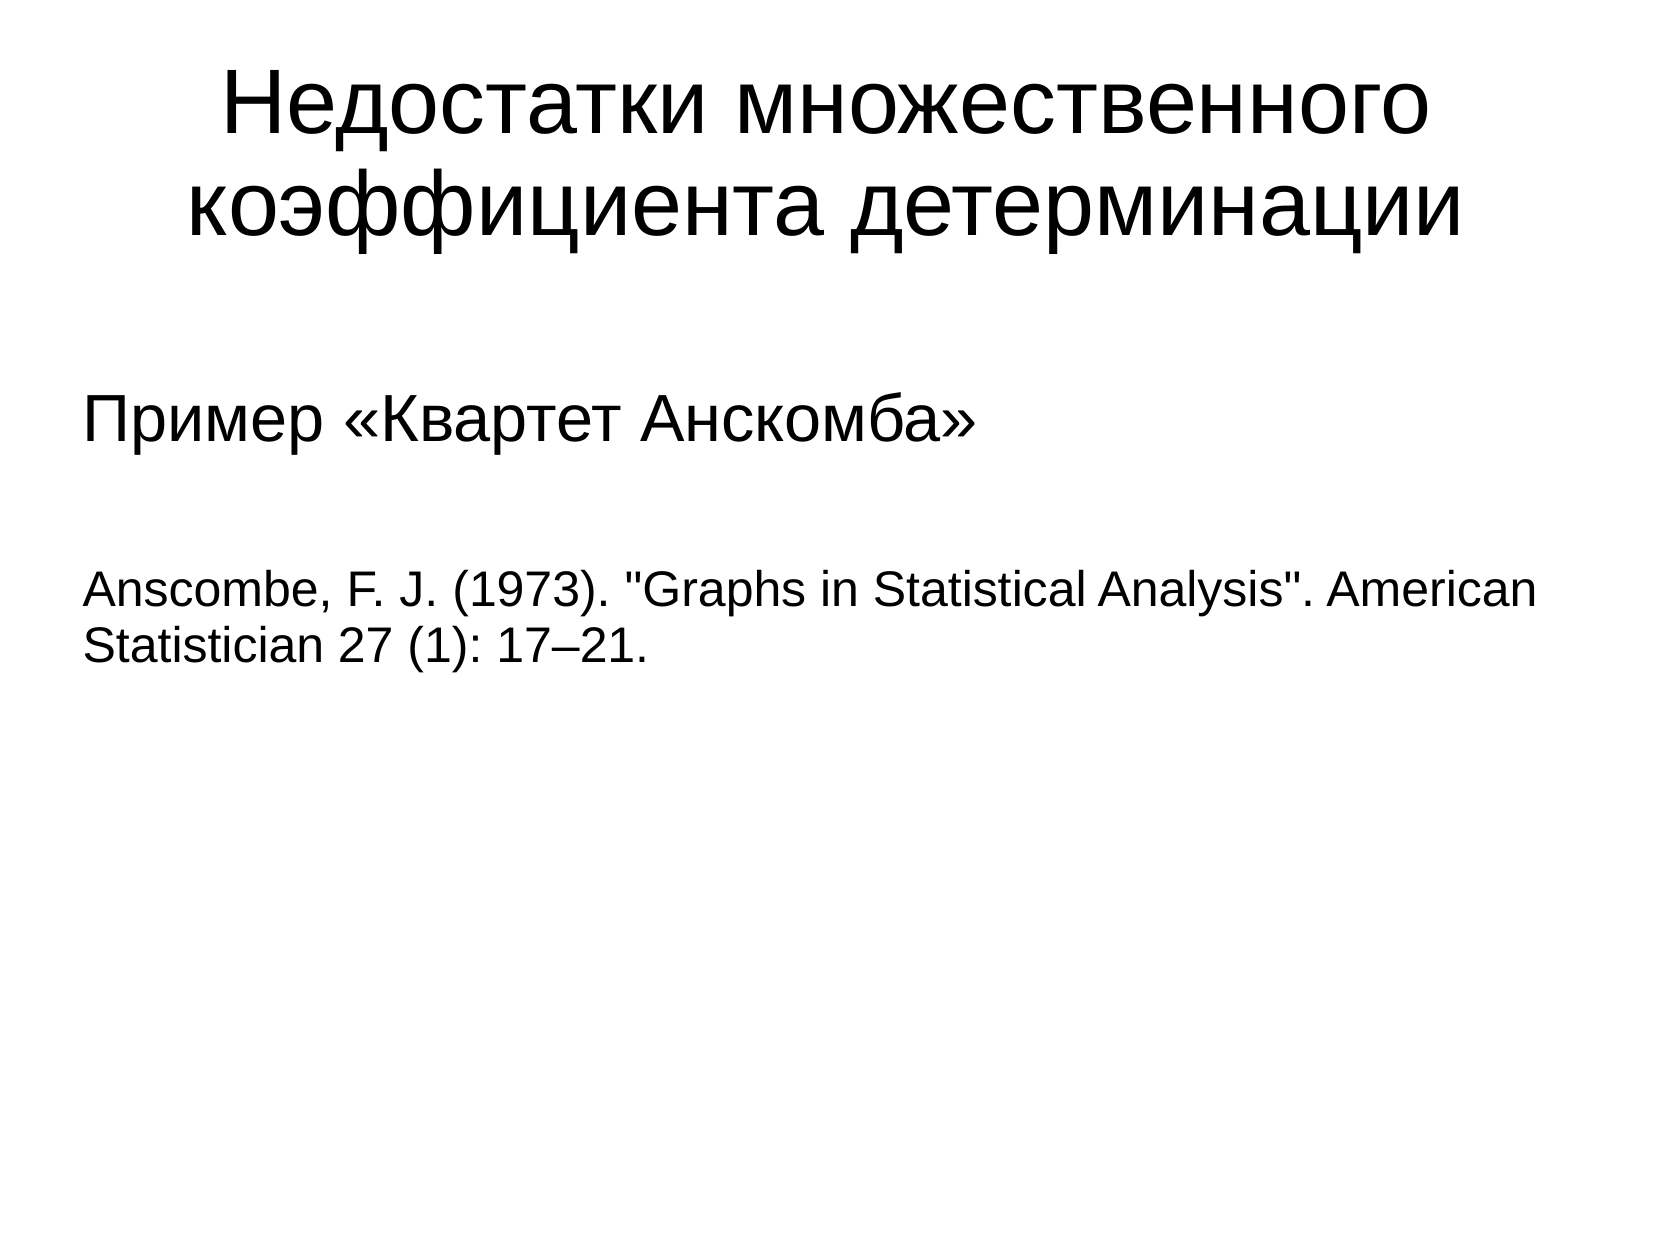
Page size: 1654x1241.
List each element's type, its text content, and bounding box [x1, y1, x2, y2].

list Пример «Квартет Анскомба» Anscombe, F. J. (1973). "Graphs in Statistical Analysis". American Statistician 27 (1): 17–21. [82, 290, 1571, 1010]
title Недостатки множественного коэффициента детерминации [82, 49, 1571, 257]
